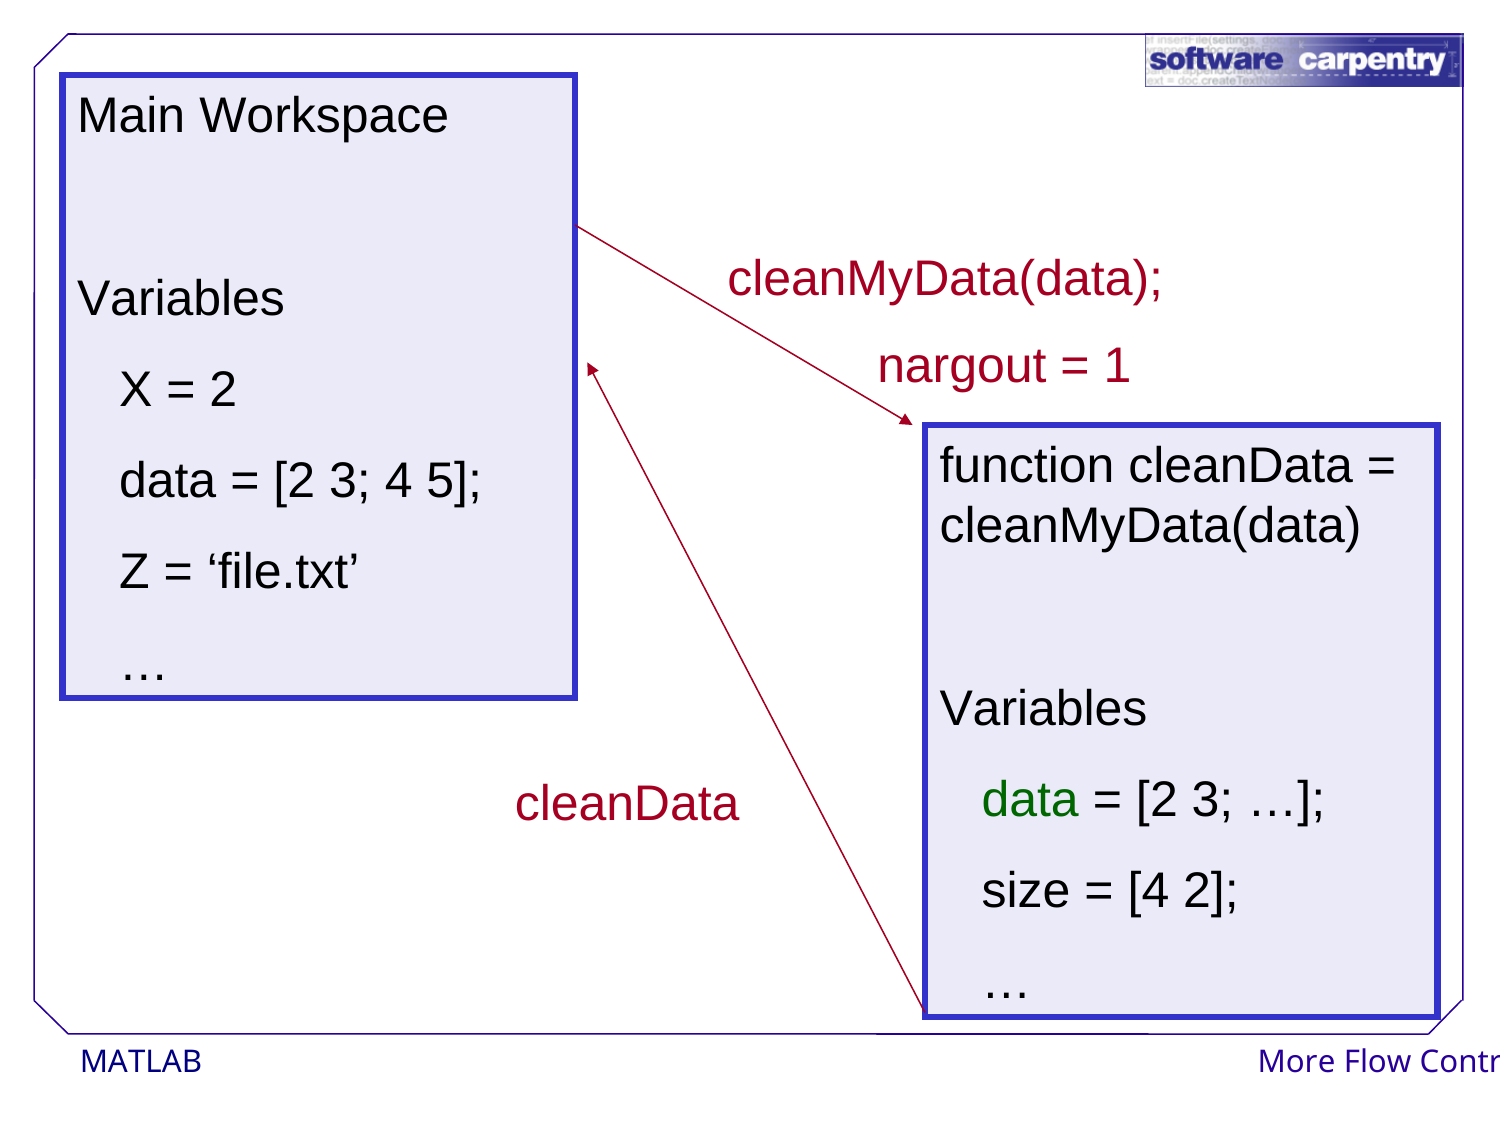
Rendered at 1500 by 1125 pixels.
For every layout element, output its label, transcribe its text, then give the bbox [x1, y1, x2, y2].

text_box cleanMyData(data); [712, 237, 1238, 313]
picture [1145, 33, 1464, 87]
text_box nargout = 1 [862, 324, 1388, 401]
text_box cleanData [500, 762, 776, 838]
text_box function cleanData = cleanMyData(data) Variables data = [2 3; …]; size = [4 2]; … [924, 425, 1438, 1017]
text_box Main Workspace Variables X = 2 data = [2 3; 4 5]; Z = ‘file.txt’ … [62, 74, 576, 698]
